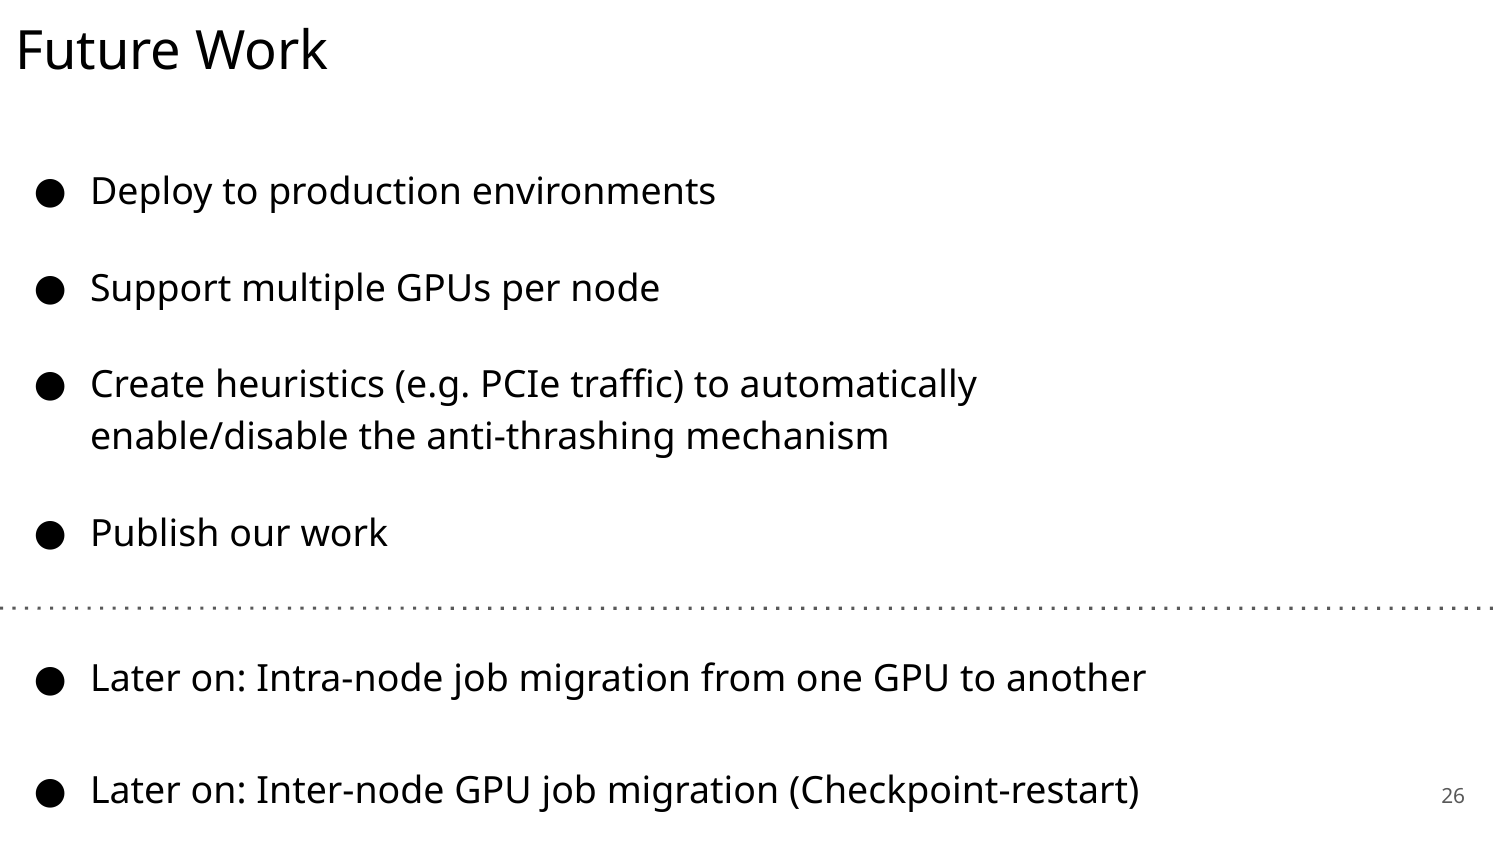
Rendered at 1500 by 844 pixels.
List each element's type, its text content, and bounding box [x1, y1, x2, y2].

text_box Future Work [0, 0, 399, 95]
slide_number <number> [1389, 764, 1480, 830]
text_box Support multiple GPUs per node [0, 241, 1096, 324]
text_box Later on: Inter-node GPU job migration (Checkpoint-restart) [0, 744, 1269, 827]
text_box Later on: Intra-node job migration from one GPU to another [0, 632, 1323, 715]
text_box Deploy to production environments [0, 145, 1096, 228]
text_box Publish our work [0, 486, 1096, 569]
text_box Create heuristics (e.g. PCIe traffic) to automatically enable/disable the anti-thrashing mechanism [0, 338, 1096, 472]
